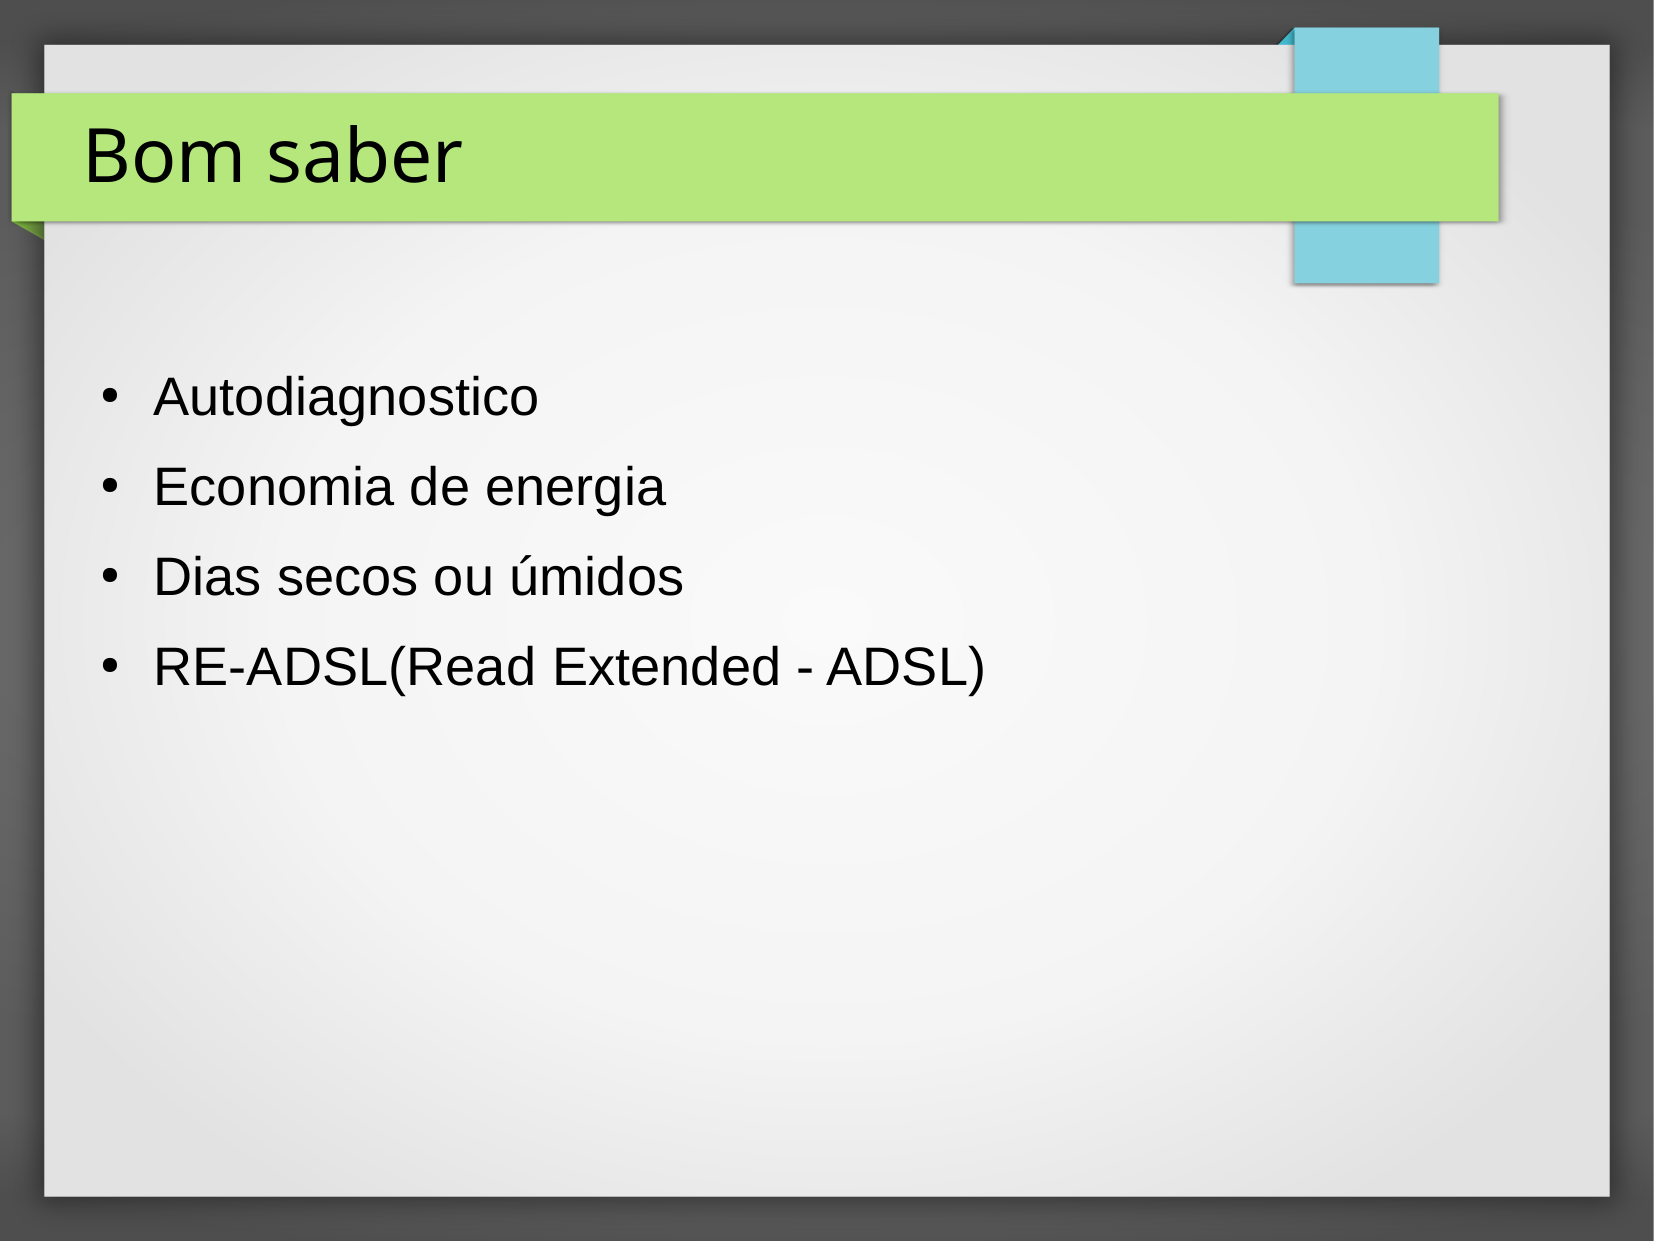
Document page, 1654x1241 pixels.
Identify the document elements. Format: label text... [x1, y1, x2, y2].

list Autodiagnostico Economia de energia Dias secos ou úmidos RE-ADSL(Read Extended - ADSL) [82, 366, 1571, 1086]
title Bom saber [82, 94, 1264, 213]
picture [0, 0, 1654, 1241]
